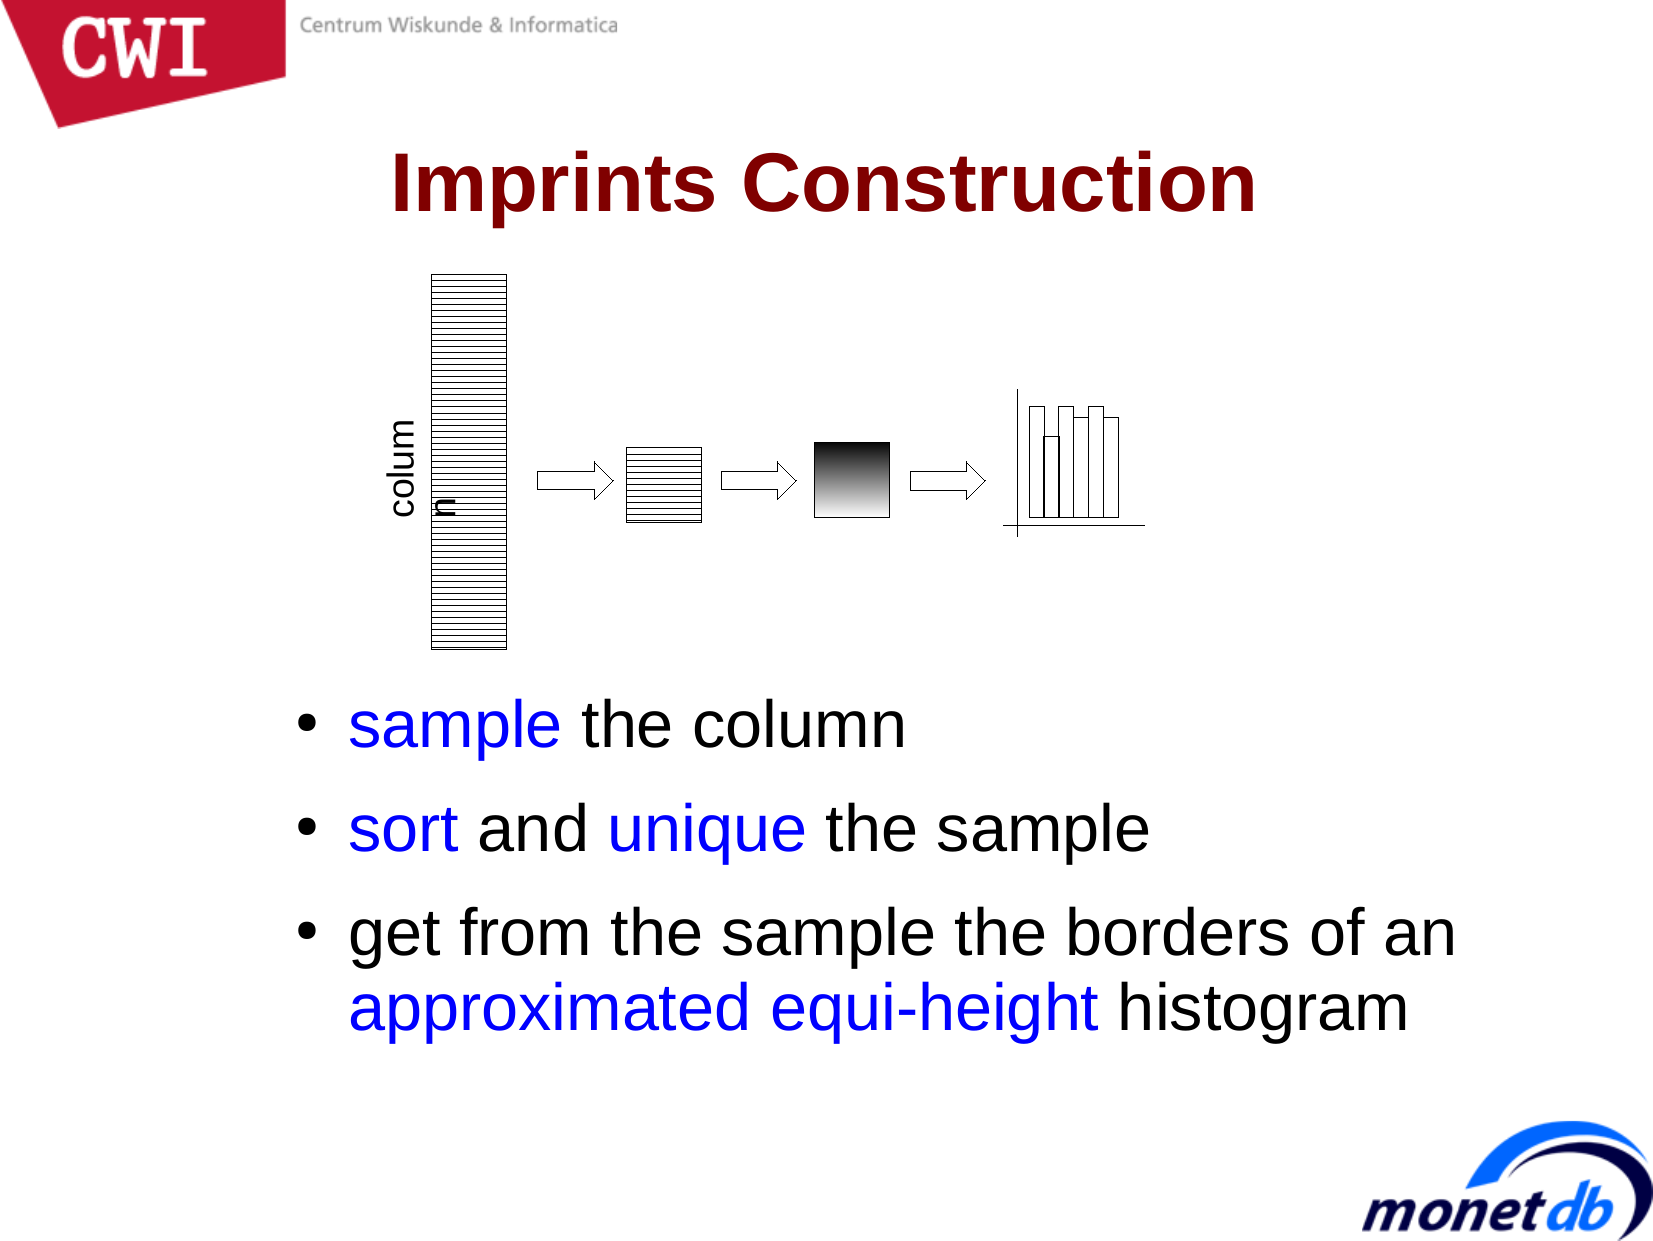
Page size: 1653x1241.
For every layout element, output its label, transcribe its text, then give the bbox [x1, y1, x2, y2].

title Imprints Construction [37, 78, 1613, 287]
text_box column [372, 398, 444, 534]
picture [1362, 1118, 1653, 1241]
list sample the column sort and unique the sample get from the sample the borders of an approximated equi-height histogram [295, 686, 1526, 1121]
text_box [626, 447, 702, 523]
picture [0, 0, 691, 129]
text_box [431, 274, 507, 650]
text_box [814, 442, 890, 518]
